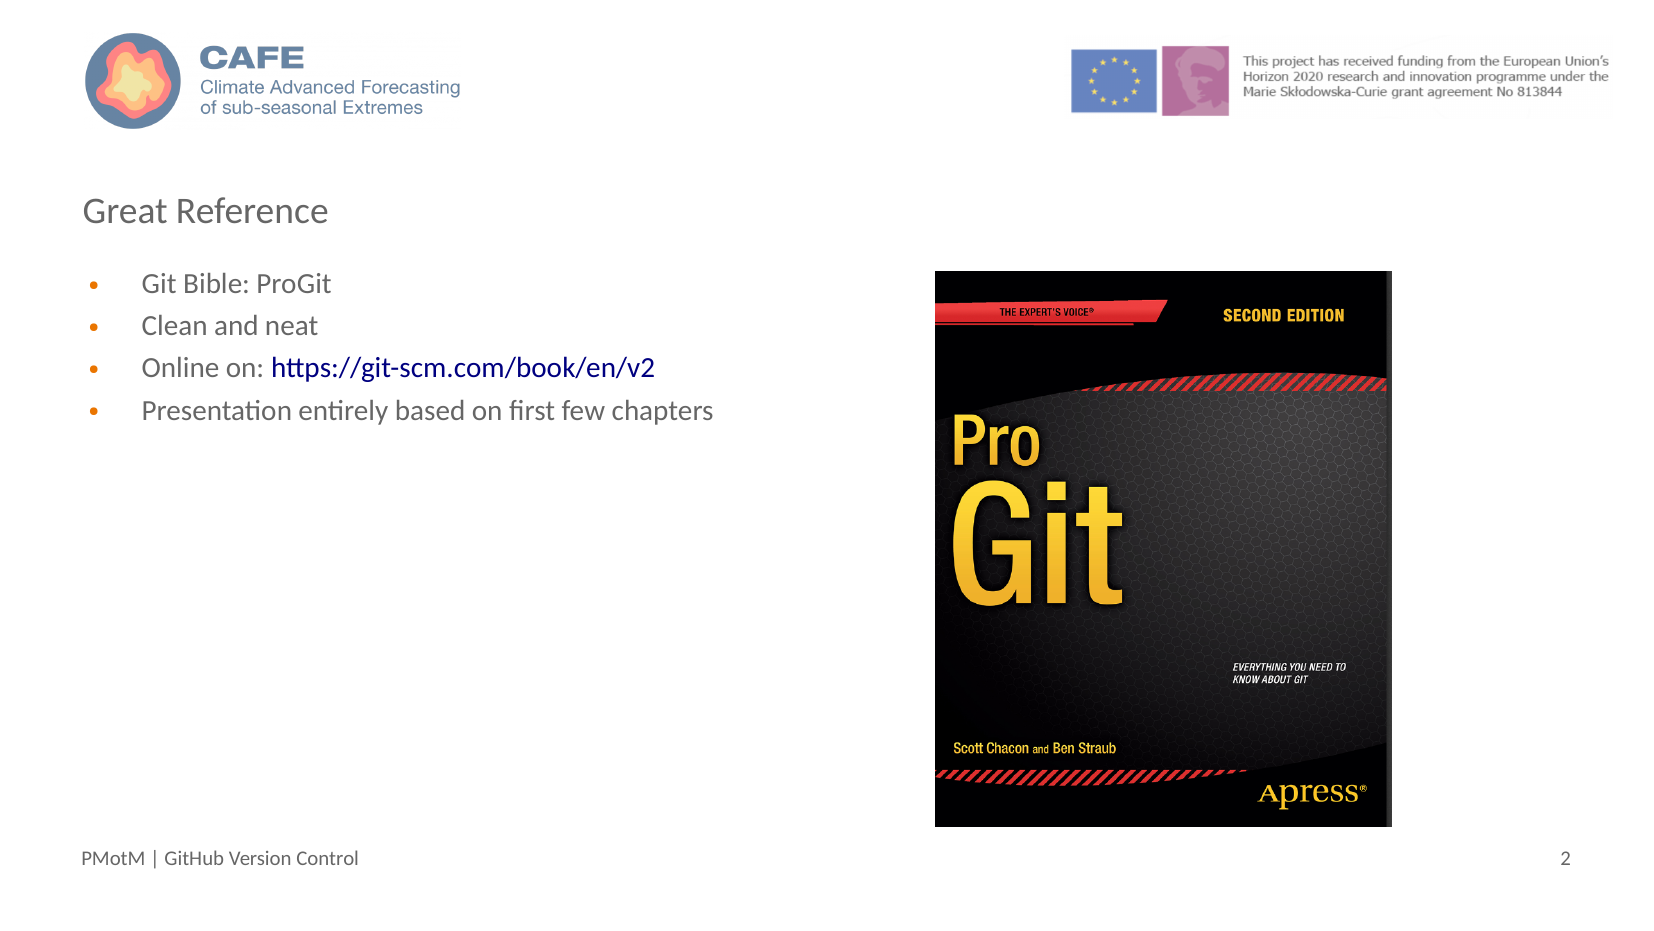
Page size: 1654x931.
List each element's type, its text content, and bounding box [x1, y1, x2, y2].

list Git Bible: ProGit Clean and neat Online on: https://git-scm.com/book/en/v2 Presentation entirely based on first few chapters [70, 271, 815, 827]
picture [935, 271, 1392, 827]
title Great Reference [82, 183, 1571, 246]
